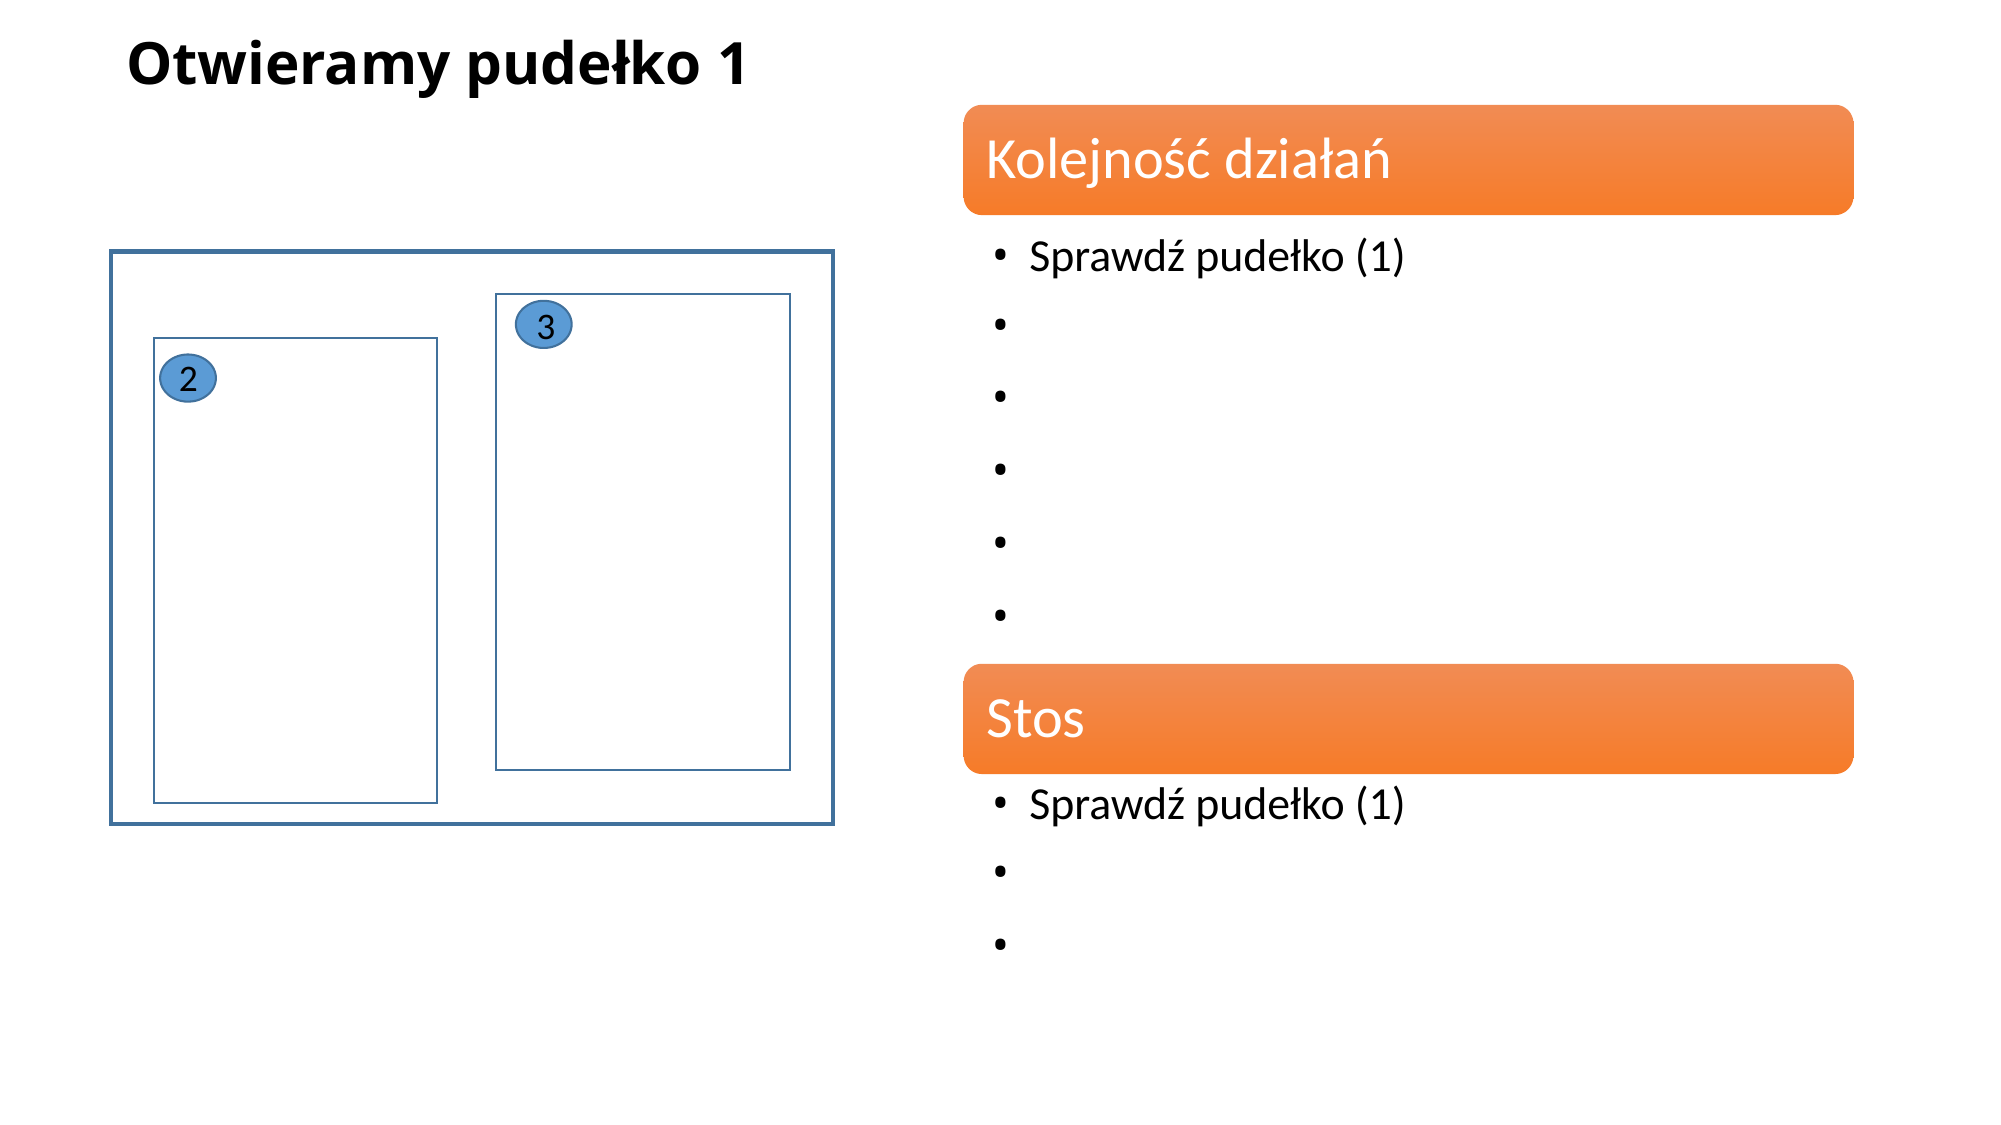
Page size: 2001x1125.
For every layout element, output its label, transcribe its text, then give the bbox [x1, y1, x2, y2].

text_box Sprawdź pudełko (1) [963, 773, 1854, 960]
text_box Stos [963, 663, 1854, 773]
text_box 3 [521, 294, 555, 355]
text_box Otwieramy pudełko 1 [110, 19, 2000, 106]
text_box Kolejność działań [963, 106, 1854, 216]
text_box [515, 310, 521, 338]
text_box [198, 356, 216, 401]
text_box [555, 302, 572, 346]
text_box 2 [163, 345, 198, 407]
text_box Sprawdź pudełko (1) [963, 226, 1854, 664]
